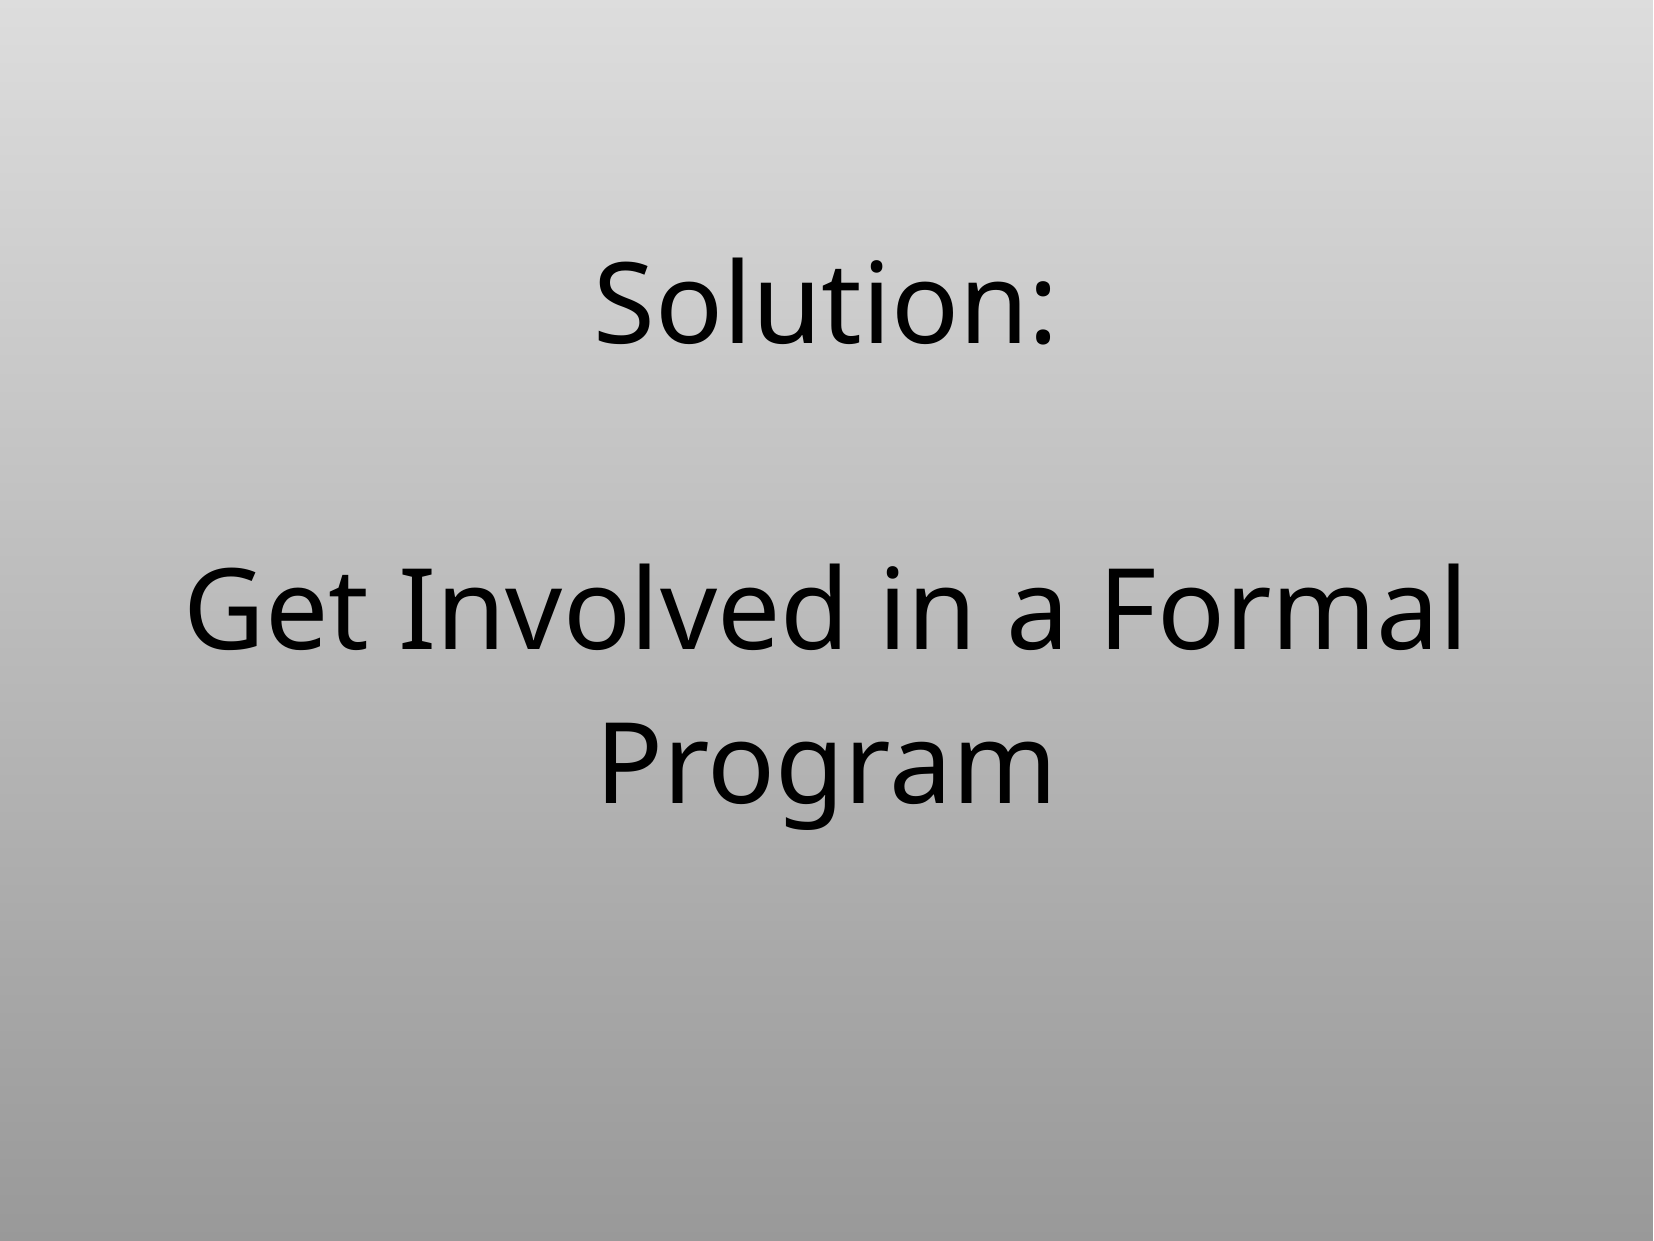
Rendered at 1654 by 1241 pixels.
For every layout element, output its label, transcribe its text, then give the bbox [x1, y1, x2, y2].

subtitle Solution: Get Involved in a Formal Program [82, 49, 1571, 1010]
